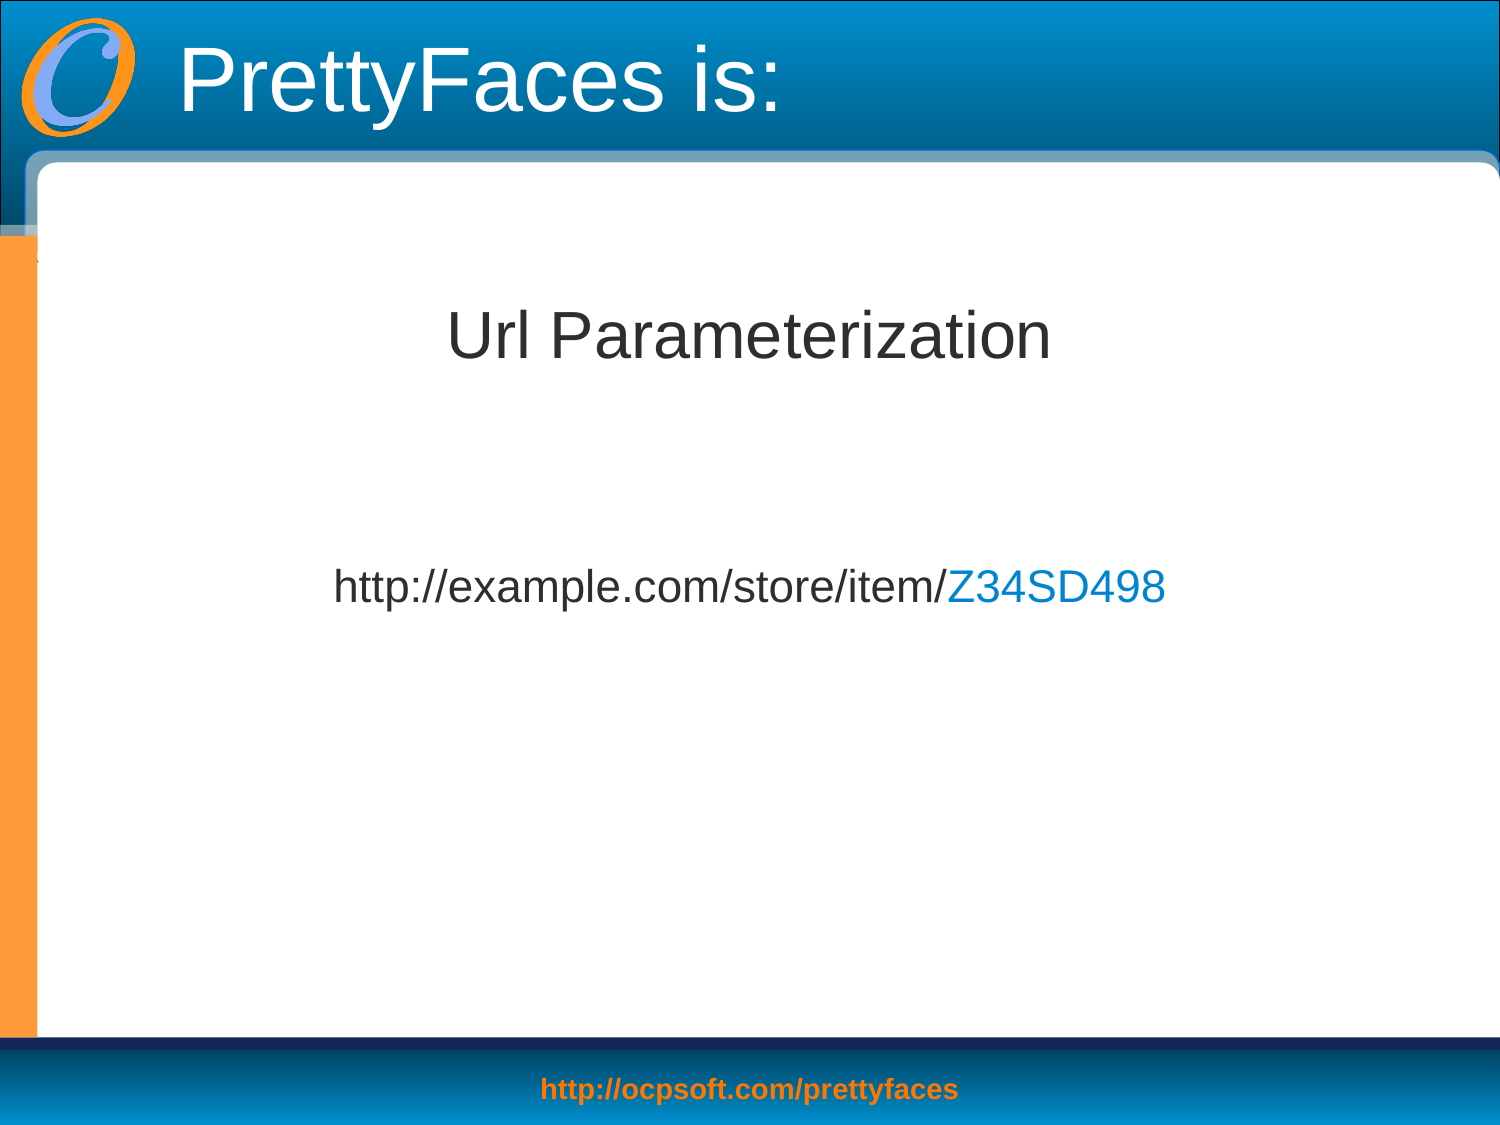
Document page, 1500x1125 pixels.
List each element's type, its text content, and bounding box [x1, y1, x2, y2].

title PrettyFaces is: [162, 4, 1463, 146]
list Url Parameterization http://example.com/store/item/Z34SD498 [75, 187, 1425, 931]
picture [22, 19, 135, 136]
